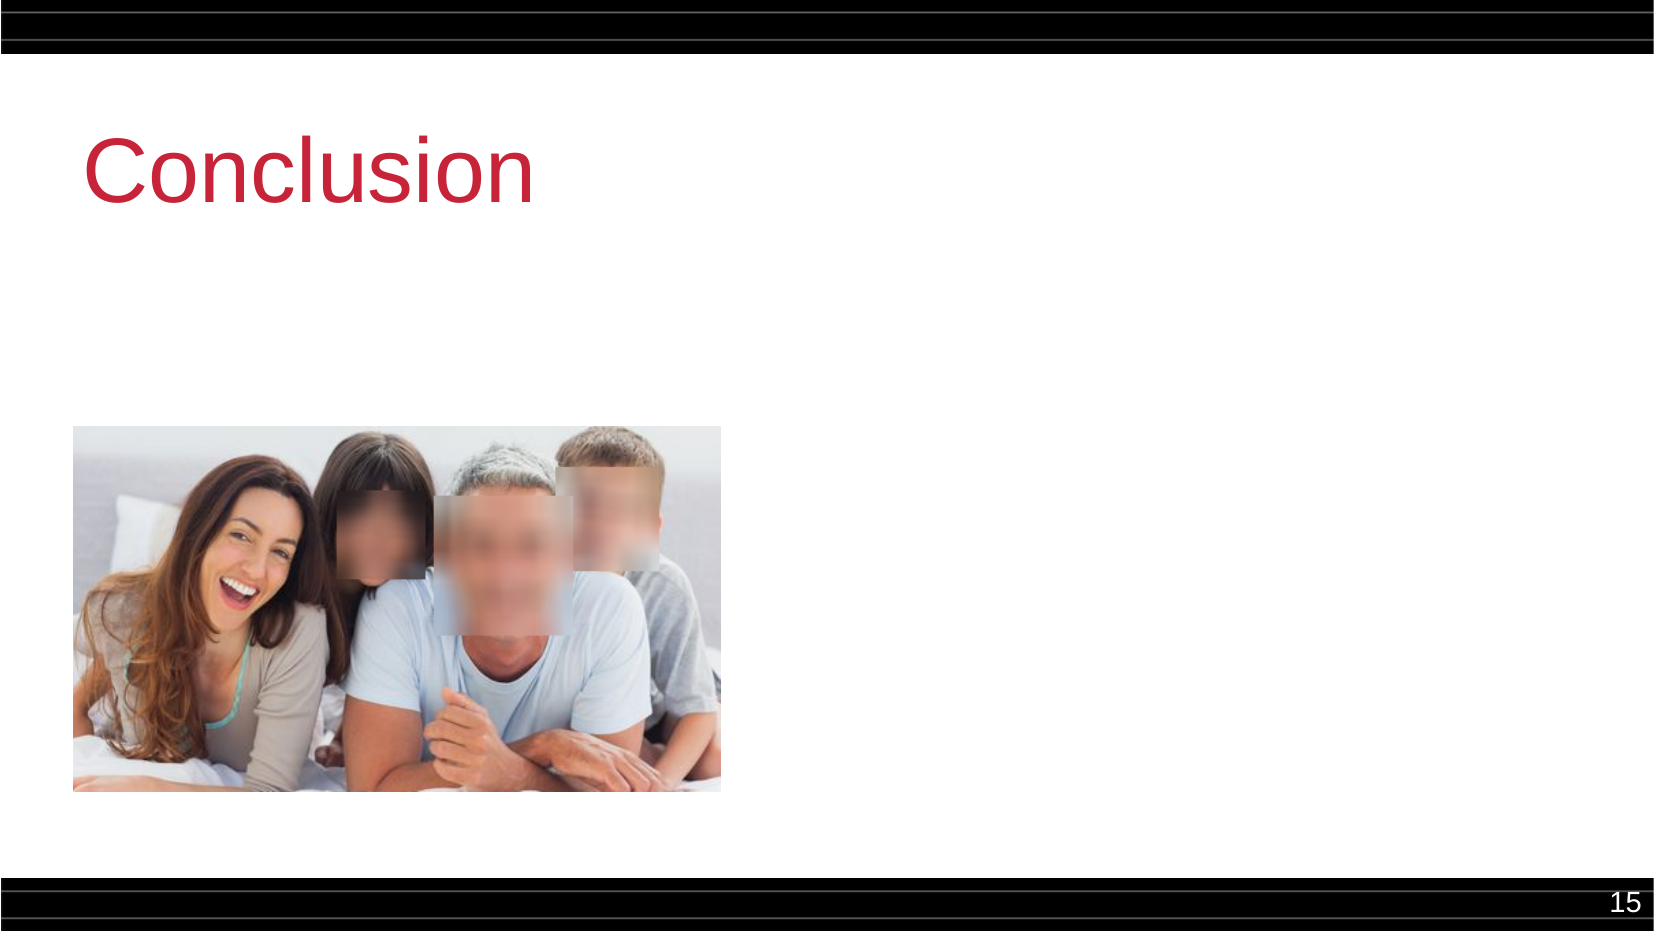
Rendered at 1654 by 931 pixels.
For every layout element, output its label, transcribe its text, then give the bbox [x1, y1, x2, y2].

picture [1, 878, 1654, 931]
picture [73, 426, 721, 792]
picture [1, 0, 1654, 54]
title Conclusion [82, 92, 1571, 249]
